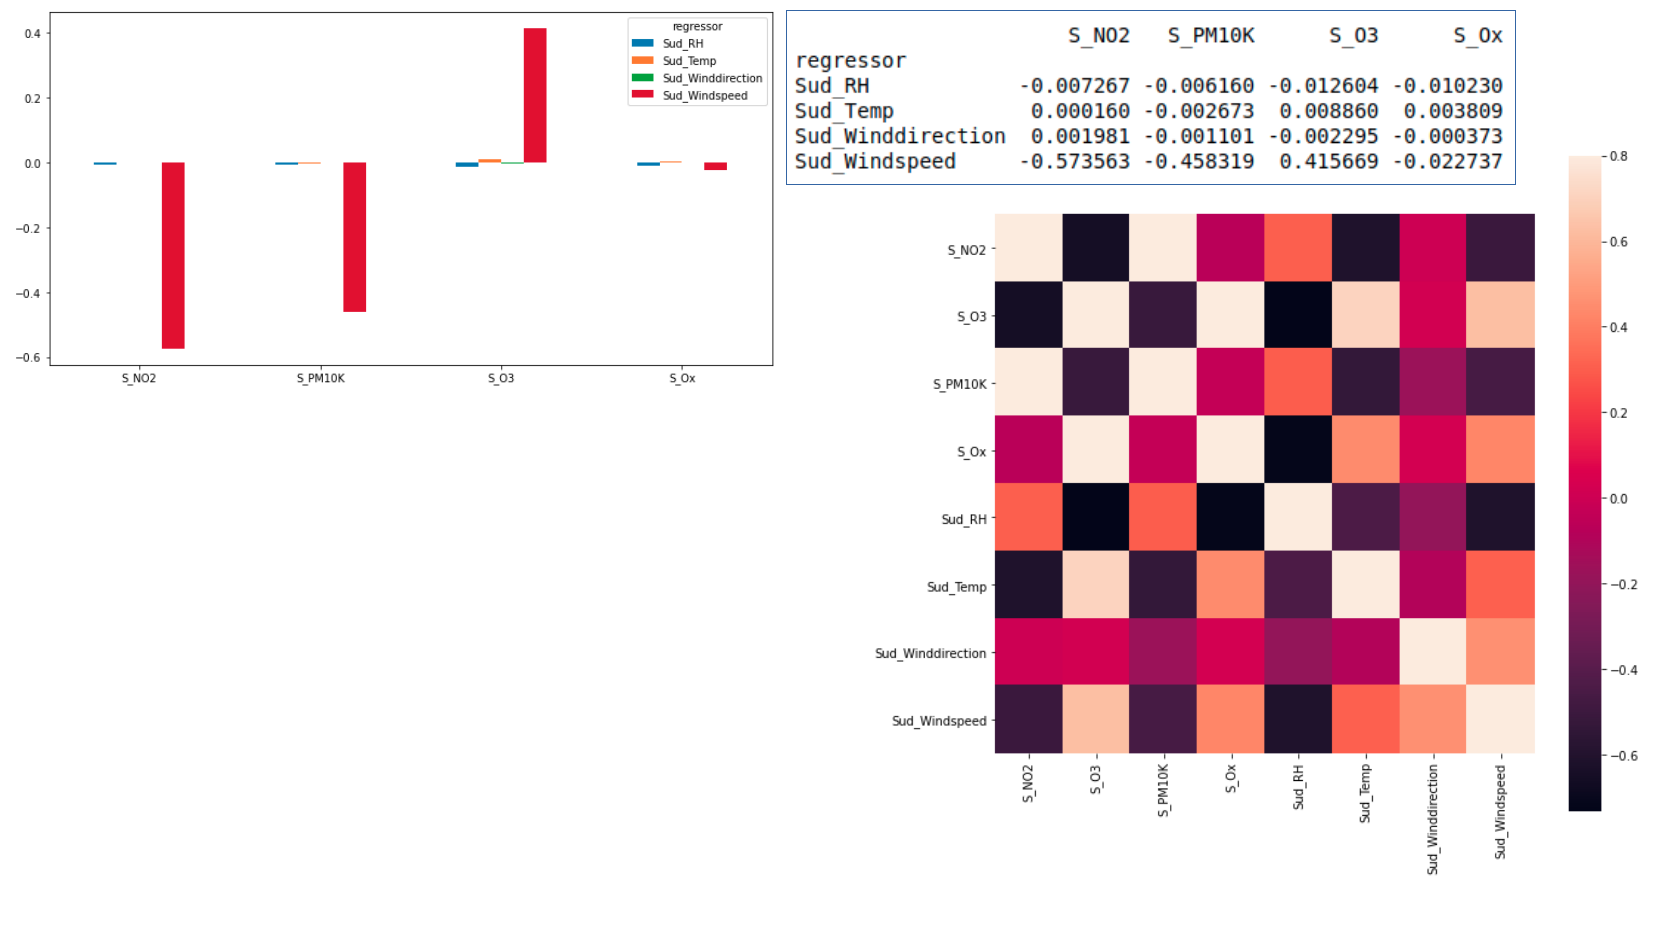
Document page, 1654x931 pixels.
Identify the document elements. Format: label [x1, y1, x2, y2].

picture [15, 0, 781, 391]
picture [786, 10, 1651, 886]
